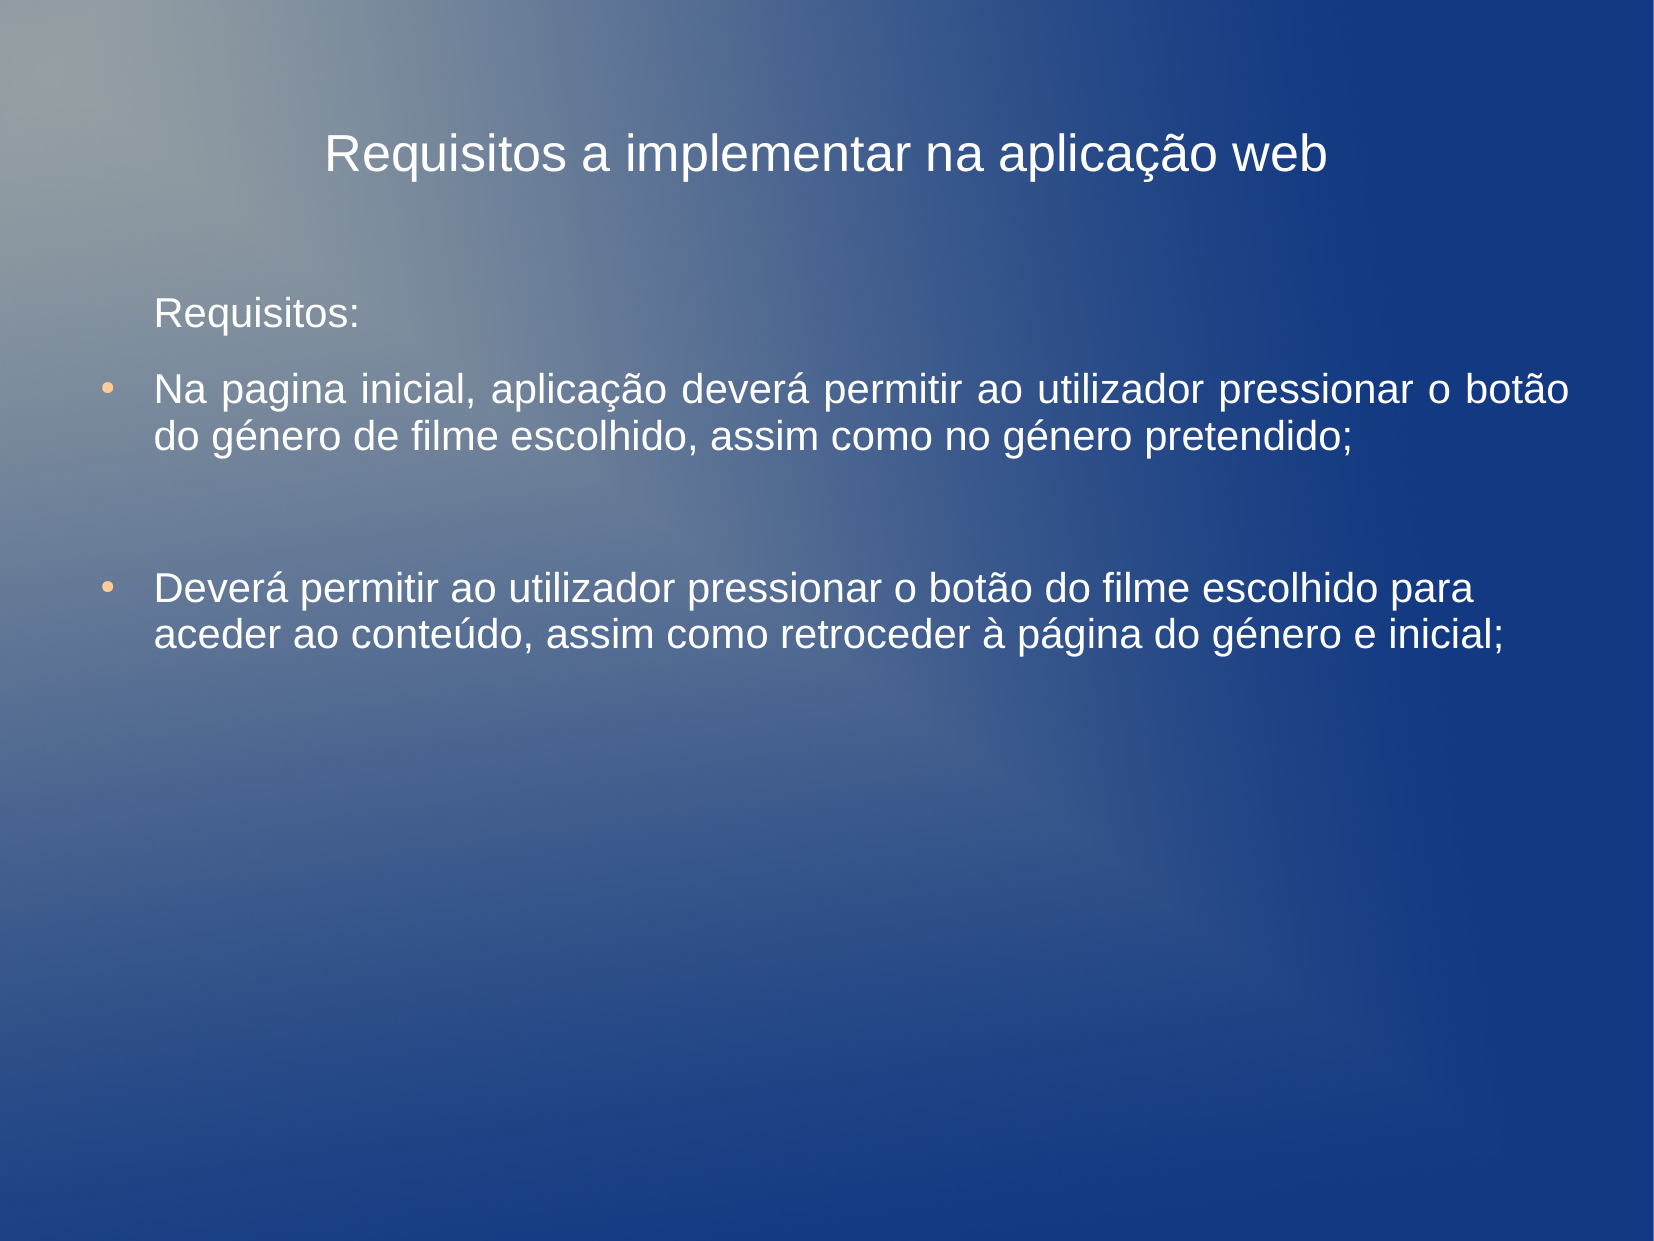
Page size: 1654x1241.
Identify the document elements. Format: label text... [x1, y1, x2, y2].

title Requisitos a implementar na aplicação web [82, 49, 1571, 257]
list Requisitos: Na pagina inicial, aplicação deverá permitir ao utilizador pressionar o botão do género de filme escolhido, assim como no género pretendido; Deverá permitir ao utilizador pressionar o botão do filme escolhido para aceder ao conteúdo, assim como retroceder à página do género e inicial; [82, 290, 1571, 1109]
picture [0, 0, 1654, 1241]
